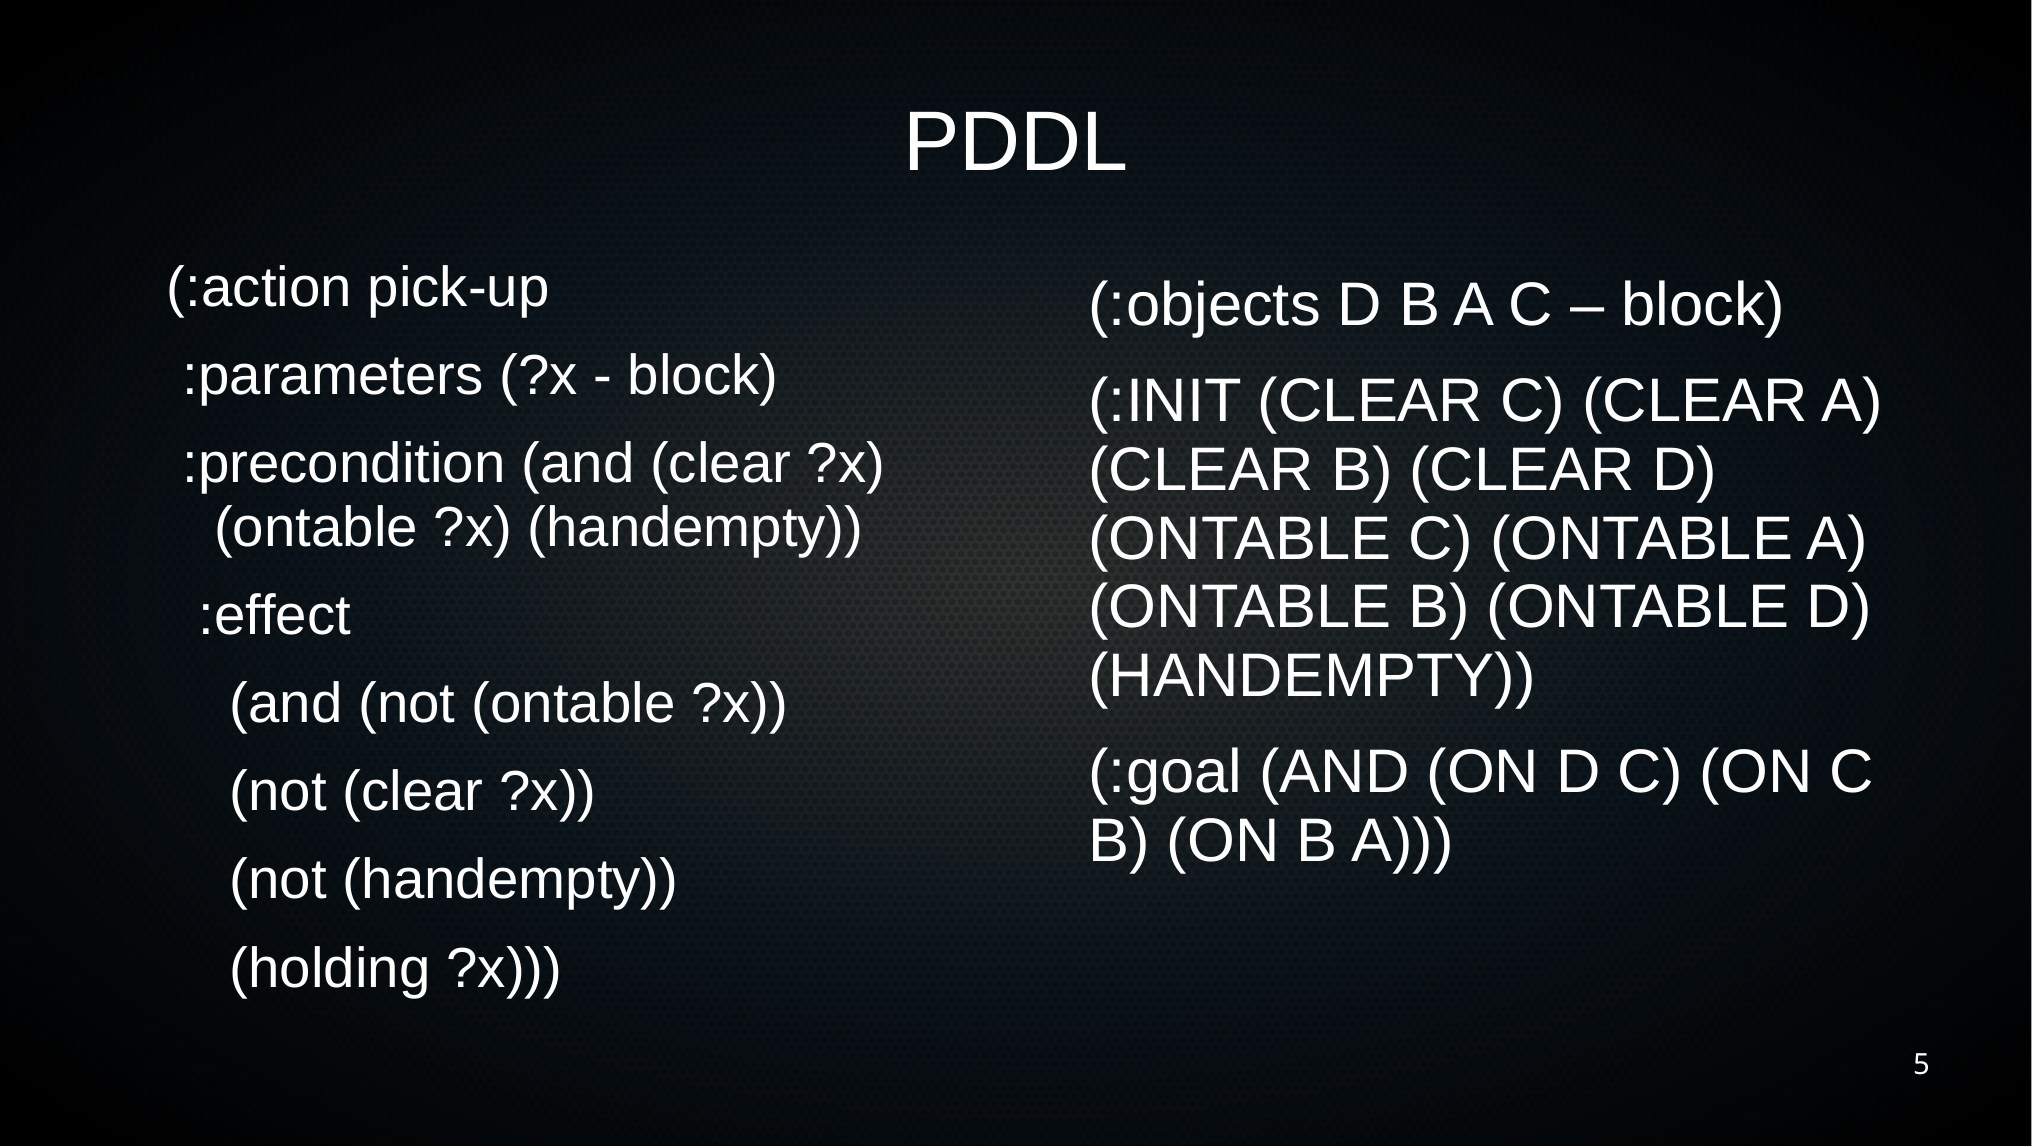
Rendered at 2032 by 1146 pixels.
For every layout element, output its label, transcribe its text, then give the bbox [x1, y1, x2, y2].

list (:action pick-up :parameters (?x - block) :precondition (and (clear ?x) (ontable ?x) (handempty)) :effect (and (not (ontable ?x)) (not (clear ?x)) (not (handempty)) (holding ?x))) [101, 255, 974, 1006]
list (:objects D B A C – block) (:INIT (CLEAR C) (CLEAR A) (CLEAR B) (CLEAR D) (ONTABLE C) (ONTABLE A) (ONTABLE B) (ONTABLE D) (HANDEMPTY)) (:goal (AND (ON D C) (ON C B) (ON B A))) [1017, 270, 1891, 1006]
title PDDL [101, 45, 1930, 237]
picture [0, 0, 2032, 1146]
